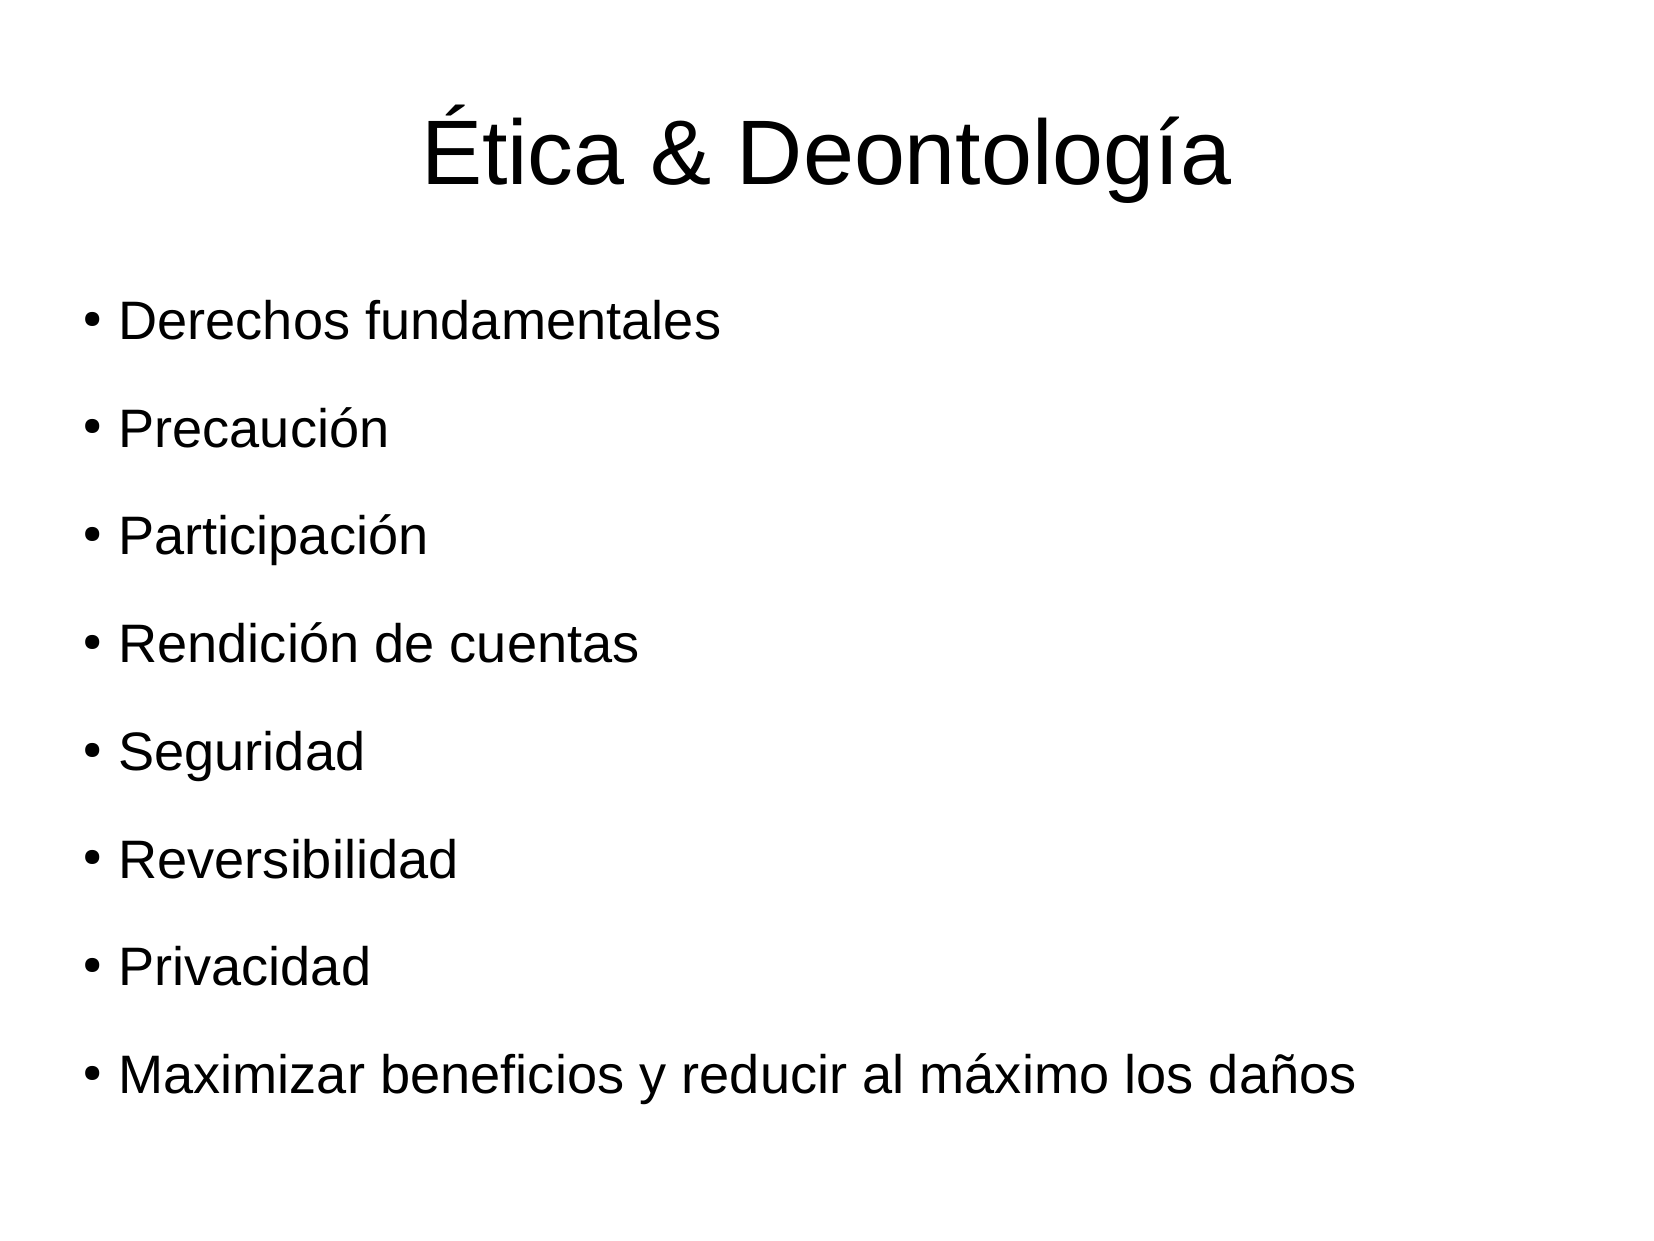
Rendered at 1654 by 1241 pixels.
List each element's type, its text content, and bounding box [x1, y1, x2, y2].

title Ética & Deontología [82, 49, 1571, 257]
subtitle Derechos fundamentales Precaución Participación Rendición de cuentas Seguridad Reversibilidad Privacidad Maximizar beneficios y reducir al máximo los daños [82, 290, 1571, 1106]
